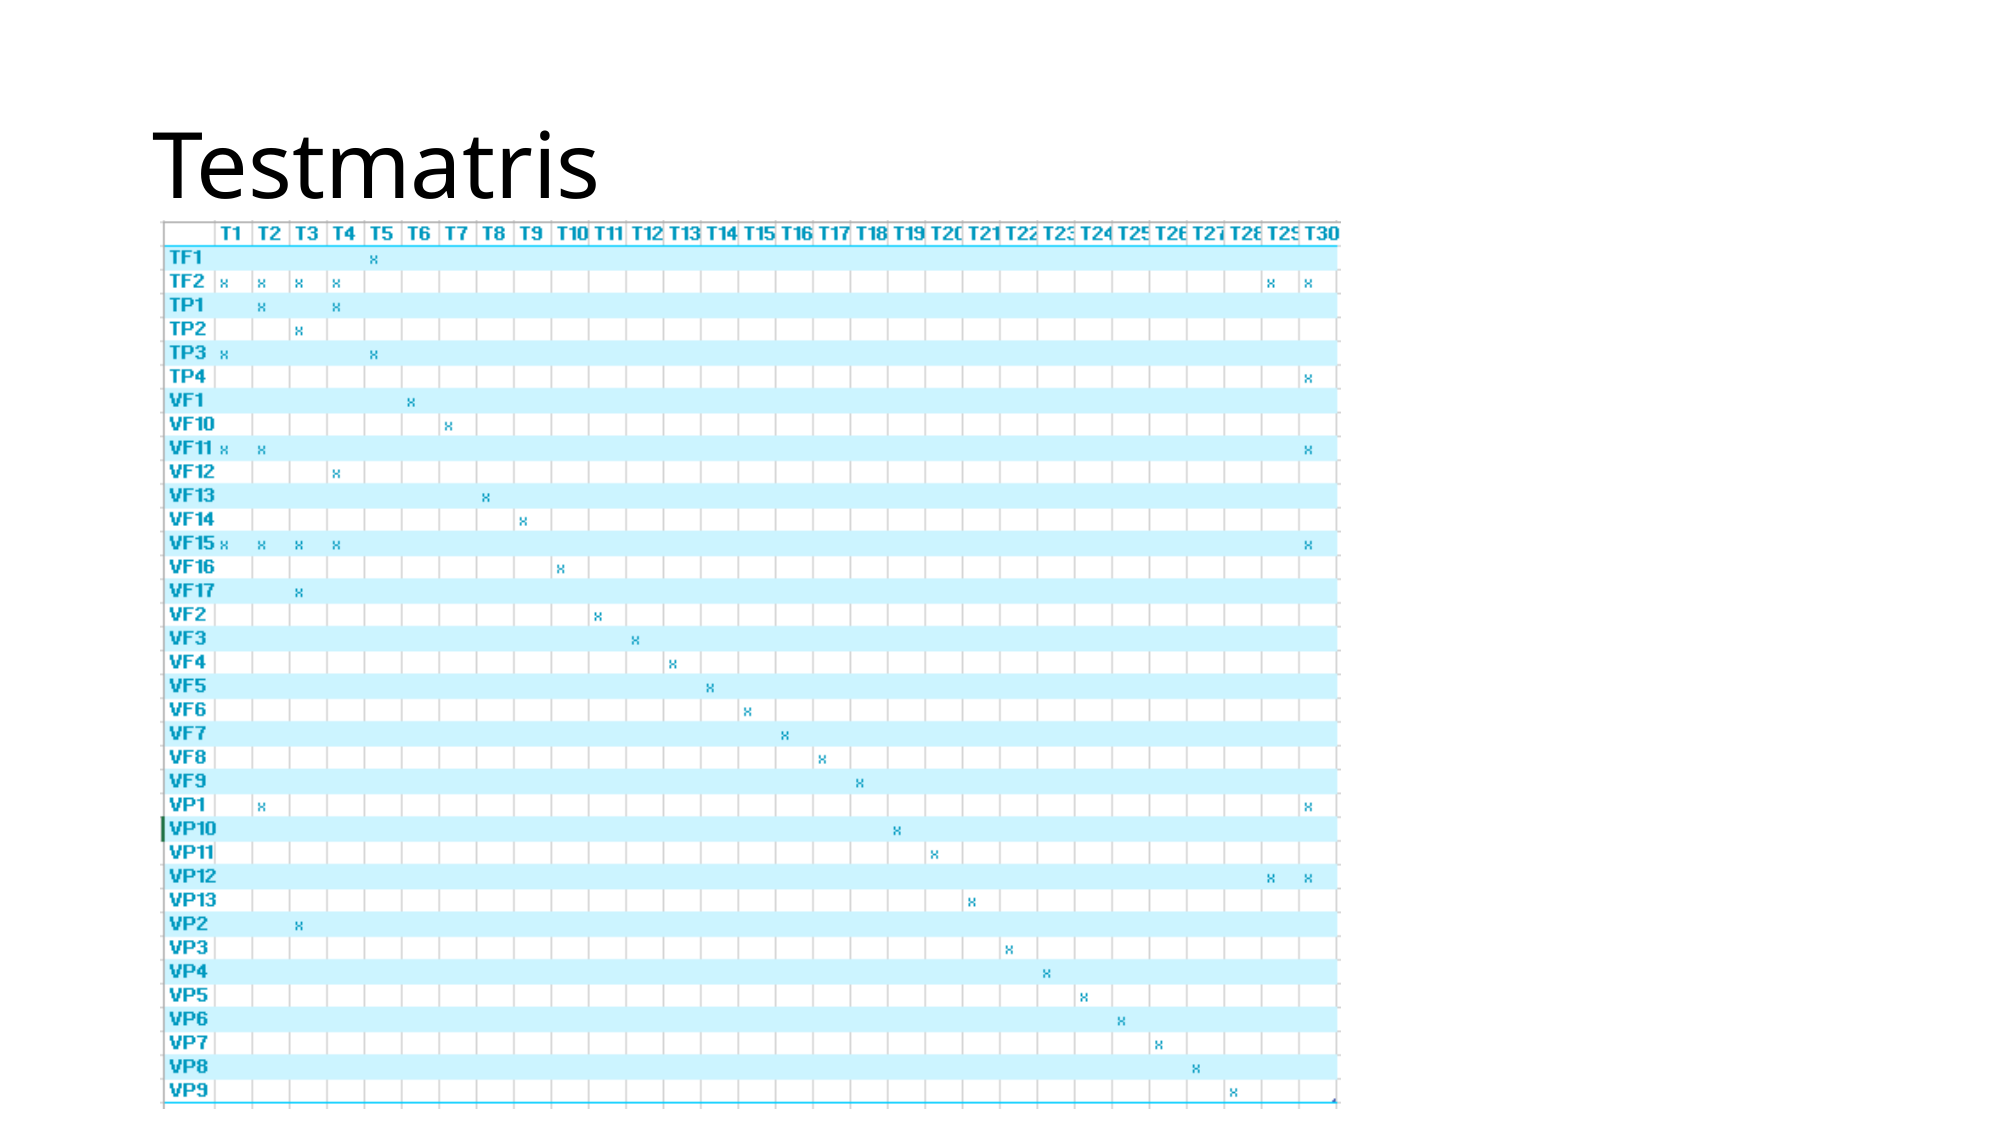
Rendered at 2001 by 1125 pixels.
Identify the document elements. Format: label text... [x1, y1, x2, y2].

text_box Testmatris [137, 59, 1863, 278]
picture [160, 220, 1341, 1109]
